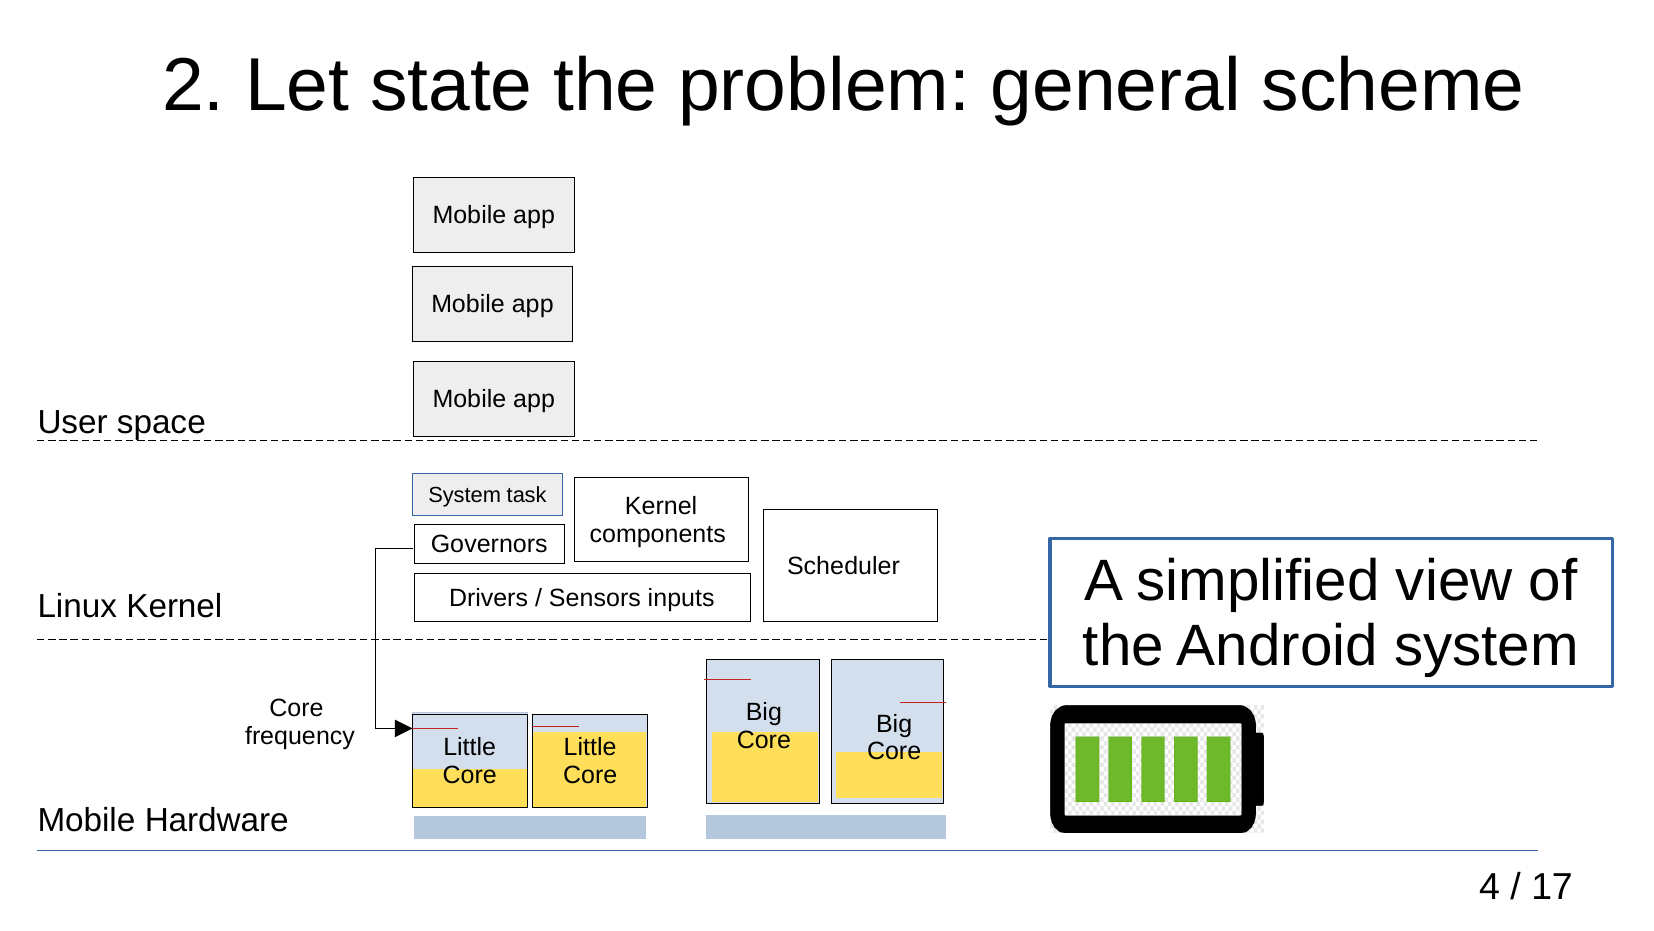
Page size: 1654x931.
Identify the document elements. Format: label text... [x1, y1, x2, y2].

text_box [706, 772, 820, 804]
text_box Scheduler [763, 509, 938, 622]
text_box Little Core [532, 714, 648, 808]
text_box [706, 815, 946, 839]
text_box Little Core [412, 714, 528, 808]
text_box Mobile app [412, 266, 573, 342]
text_box Big Core [836, 690, 952, 784]
text_box Mobile app [413, 361, 575, 437]
text_box [706, 659, 820, 679]
text_box Linux Kernel [37, 586, 301, 625]
text_box 4 / 17 [1464, 858, 1652, 929]
text_box Mobile Hardware [37, 789, 376, 851]
text_box Drivers / Sensors inputs [414, 573, 751, 622]
text_box Big Core [706, 679, 822, 772]
text_box Kernel components [574, 477, 749, 562]
picture [1050, 705, 1264, 833]
text_box [414, 816, 646, 839]
text_box A simplified view of the Android system [1050, 538, 1613, 687]
text_box Core frequency [225, 702, 376, 741]
text_box User space [37, 403, 301, 441]
text_box System task [412, 473, 563, 516]
text_box Governors [414, 524, 565, 564]
text_box [831, 659, 944, 804]
text_box Mobile app [413, 177, 575, 253]
title 2. Let state the problem: general scheme [150, 0, 1538, 169]
